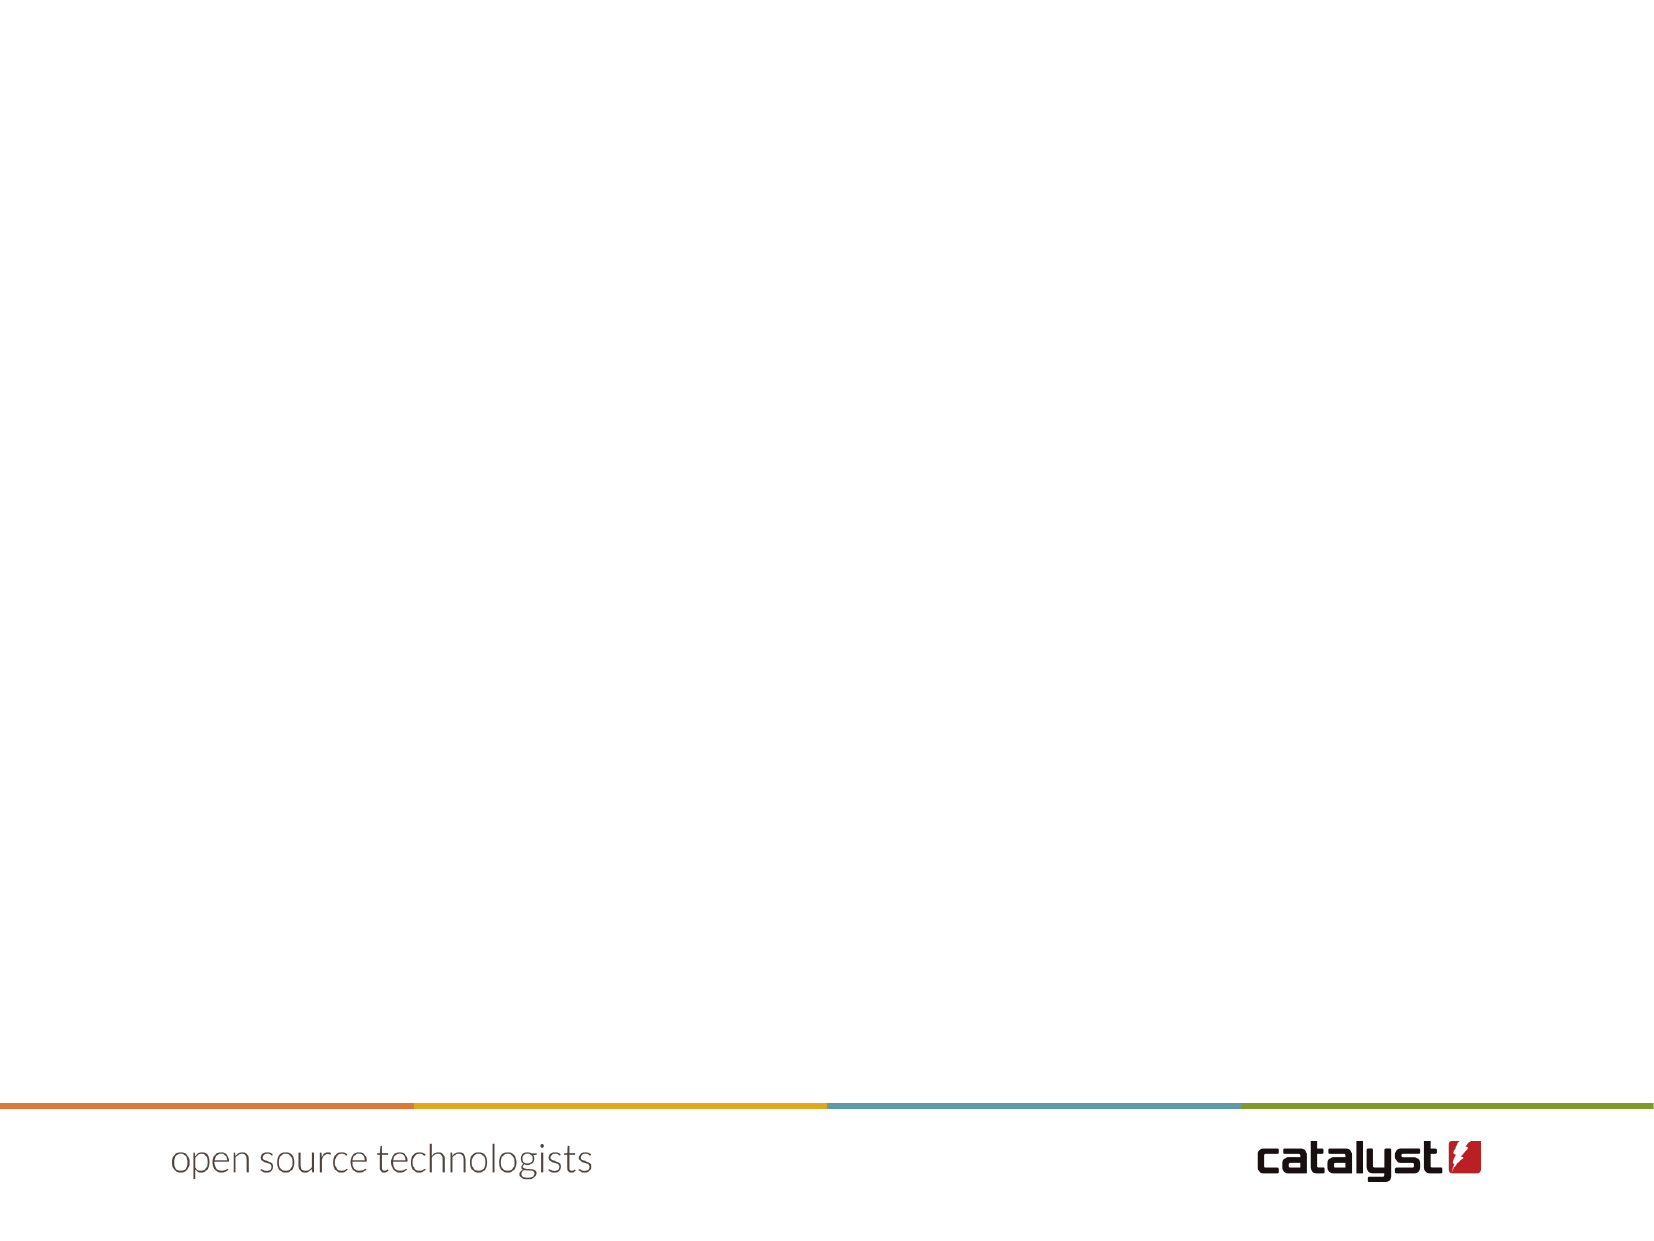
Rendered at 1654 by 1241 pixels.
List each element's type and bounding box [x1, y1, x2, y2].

picture [0, 1103, 1654, 1182]
